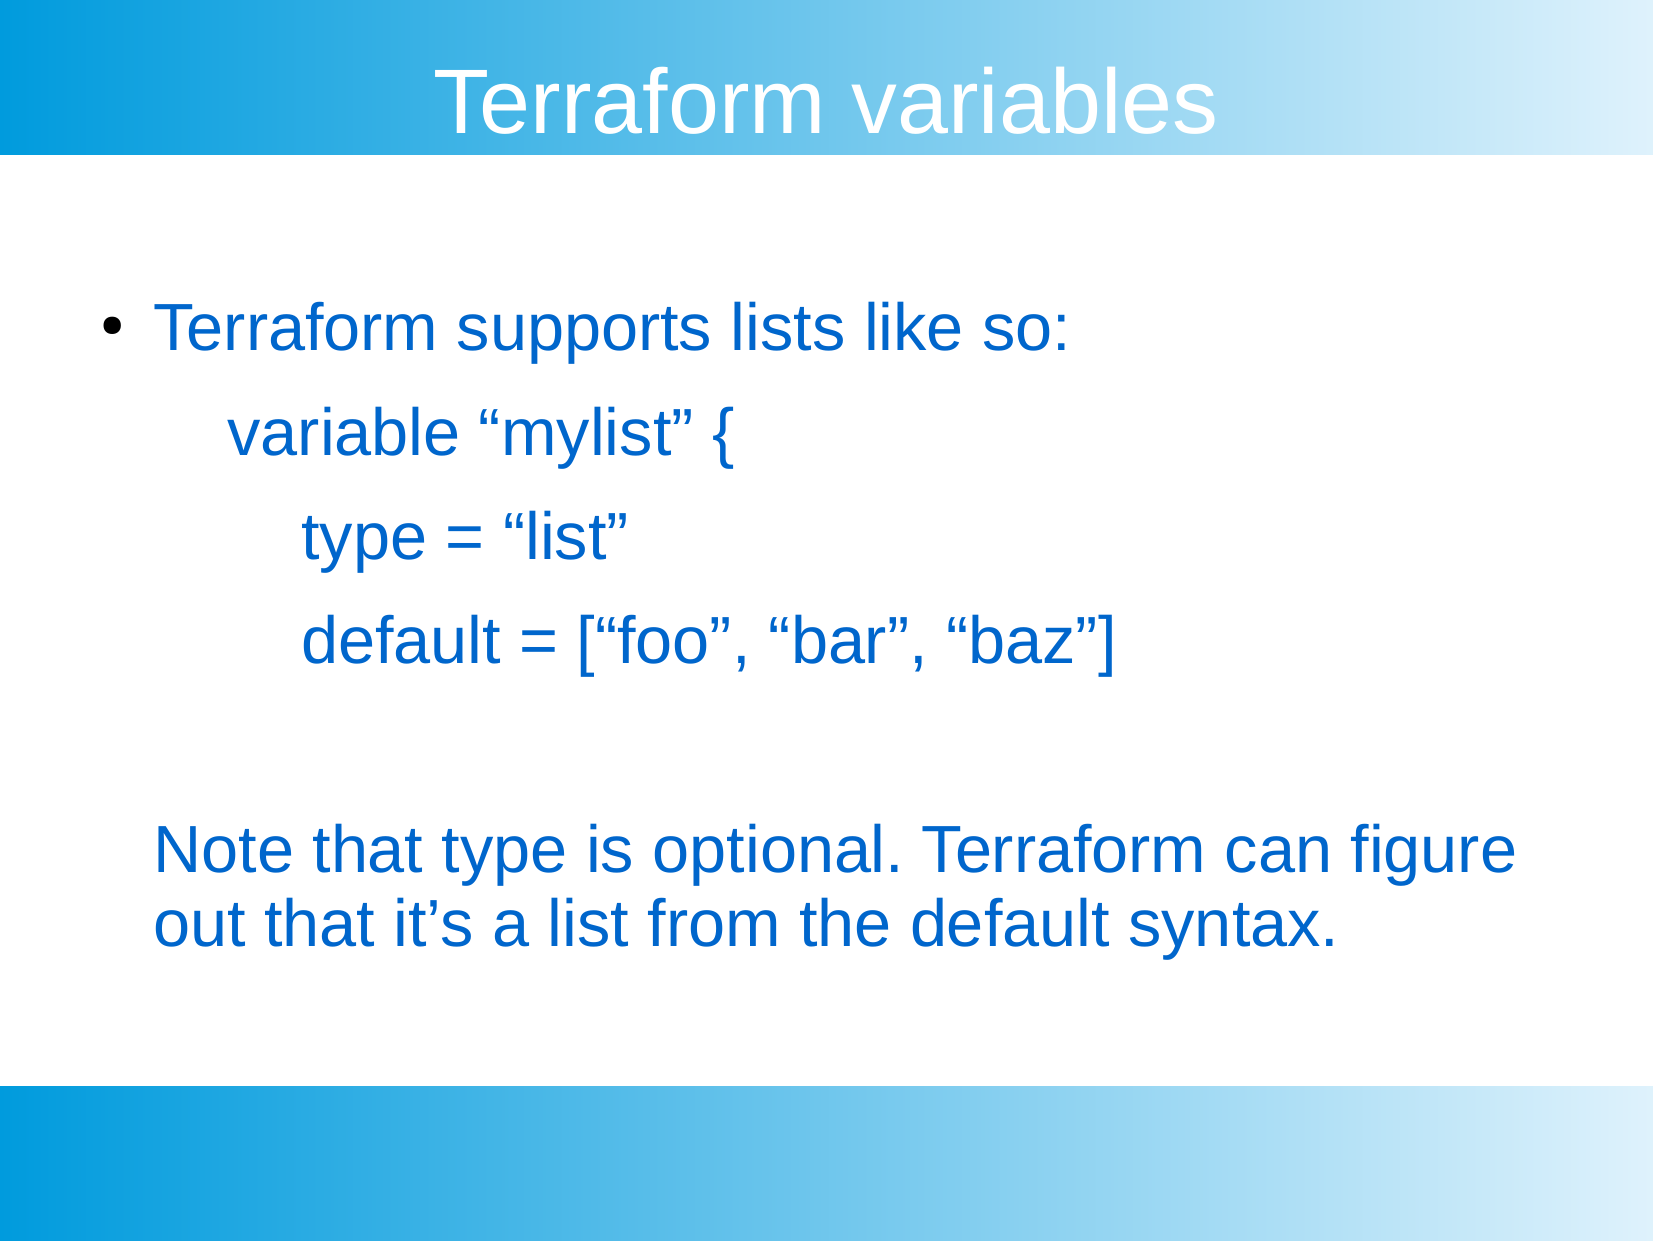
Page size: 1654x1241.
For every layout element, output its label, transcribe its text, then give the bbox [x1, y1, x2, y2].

list Terraform supports lists like so: variable “mylist” { type = “list” default = [“foo”, “bar”, “baz”] Note that type is optional. Terraform can figure out that it’s a list from the default syntax. [82, 290, 1571, 1010]
title Terraform variables [82, 49, 1571, 155]
